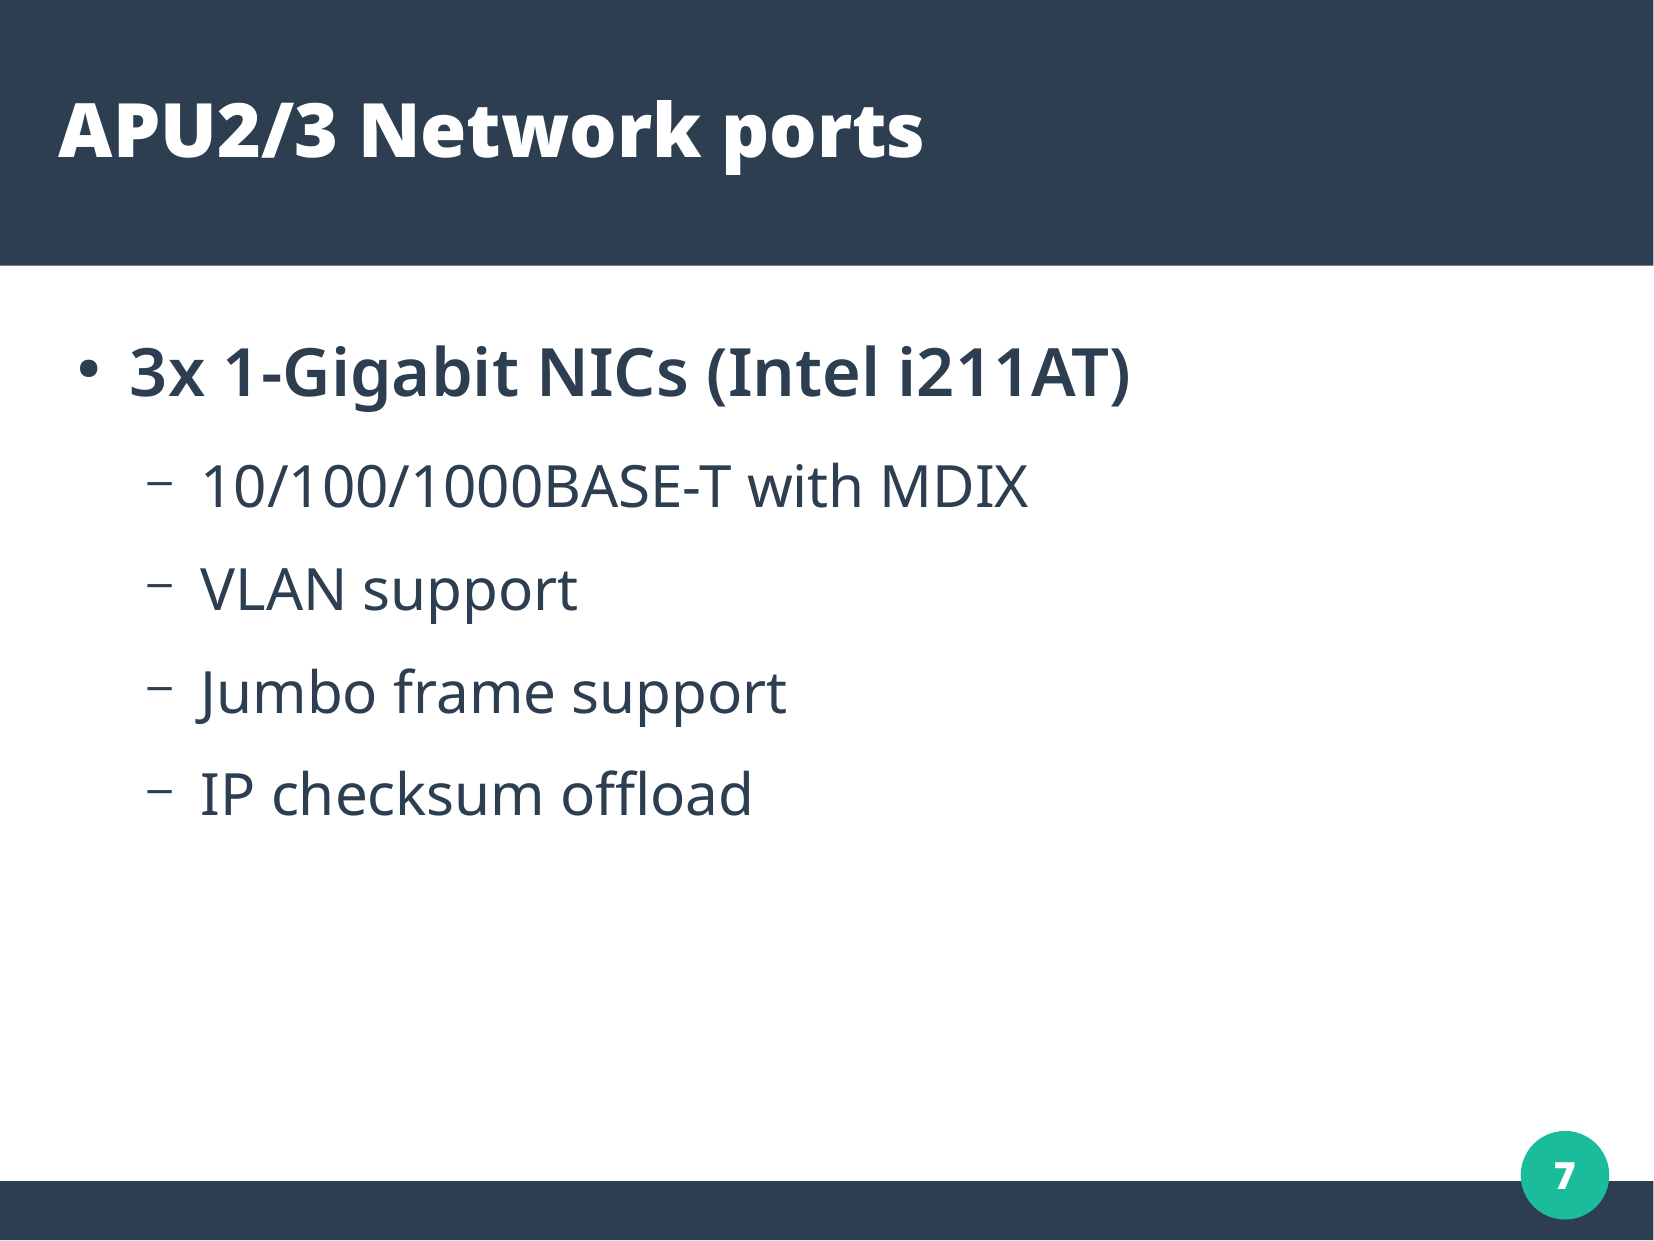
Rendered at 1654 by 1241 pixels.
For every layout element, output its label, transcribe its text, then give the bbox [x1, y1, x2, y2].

list 3x 1-Gigabit NICs (Intel i211AT) 10/100/1000BASE-T with MDIX VLAN support Jumbo frame support IP checksum offload [59, 324, 1595, 1152]
title APU2/3 Network ports [59, 49, 1595, 207]
